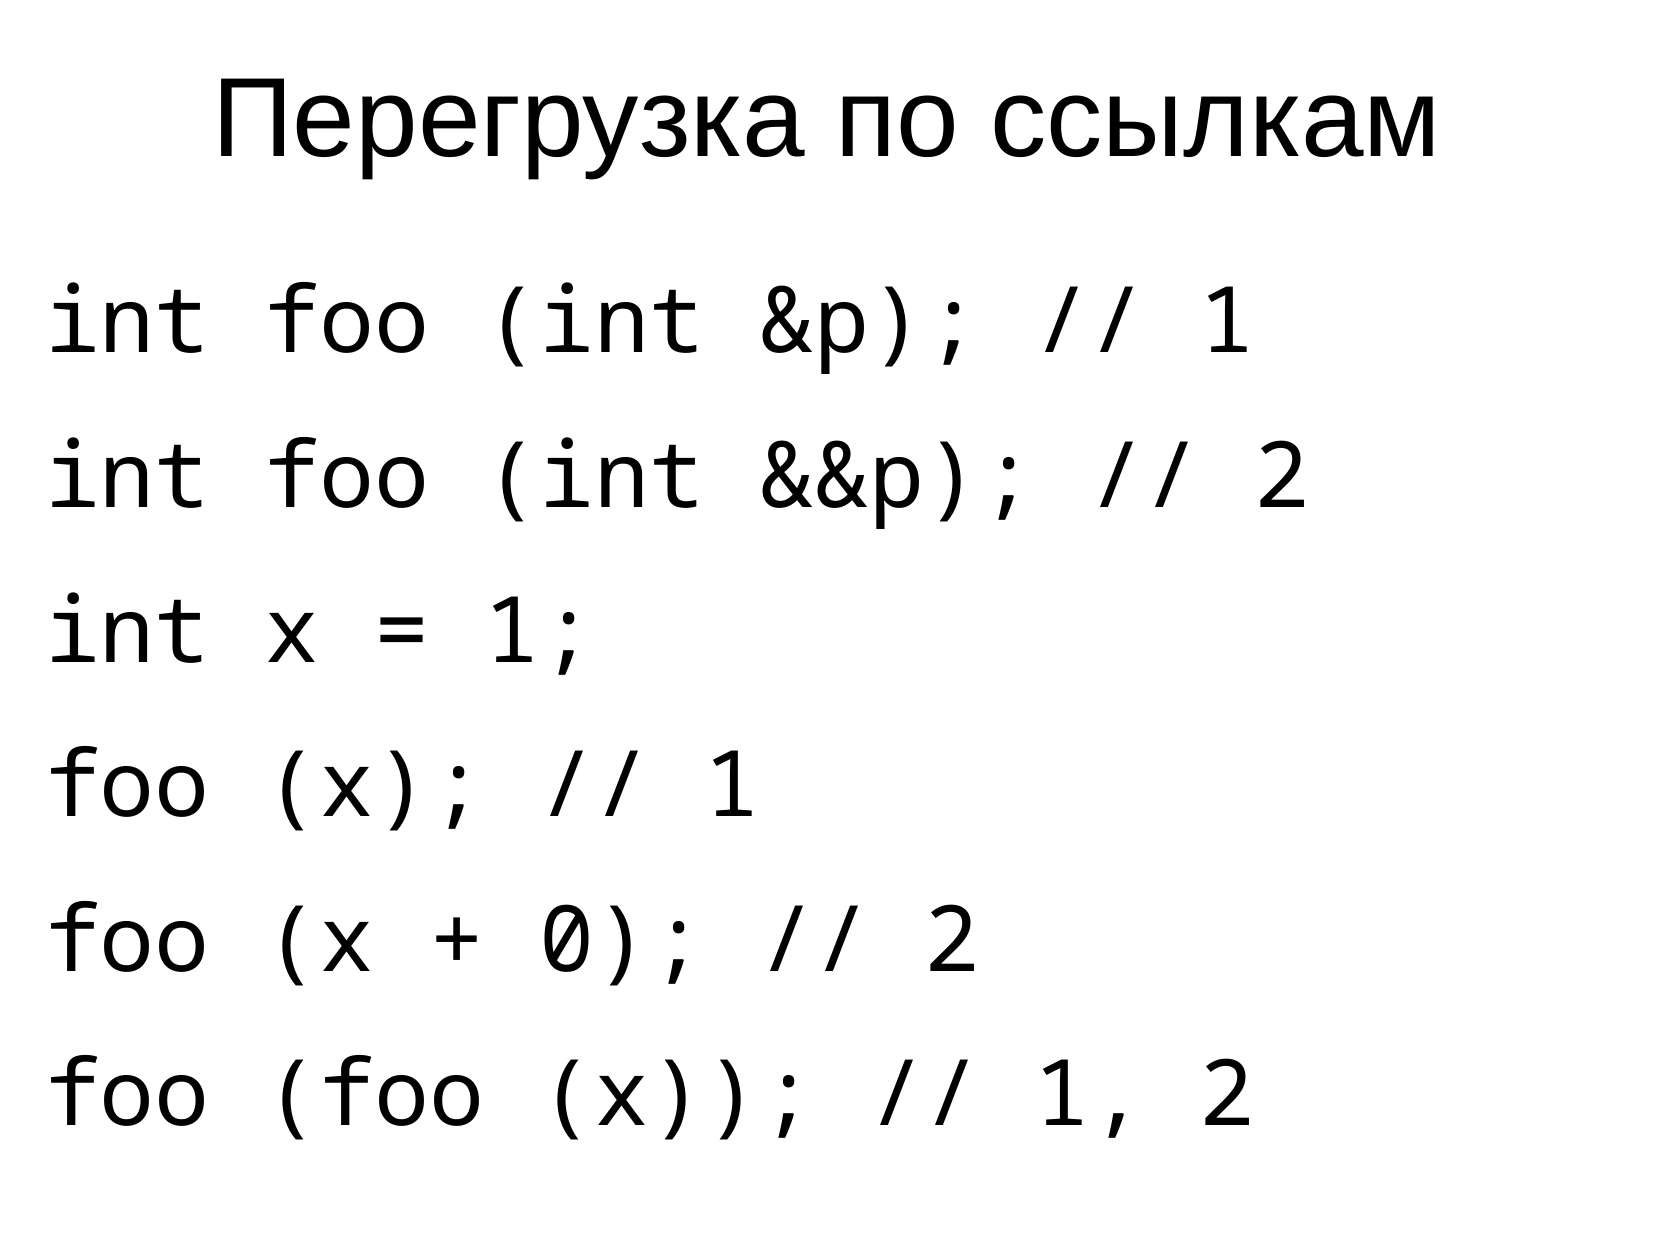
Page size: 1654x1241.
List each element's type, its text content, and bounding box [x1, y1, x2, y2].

list int foo (int &p); // 1 int foo (int &&p); // 2 int x = 1; foo (x); // 1 foo (x + 0); // 2 foo (foo (x)); // 1, 2 [45, 255, 1583, 1186]
title Перегрузка по ссылкам [82, 13, 1571, 222]
